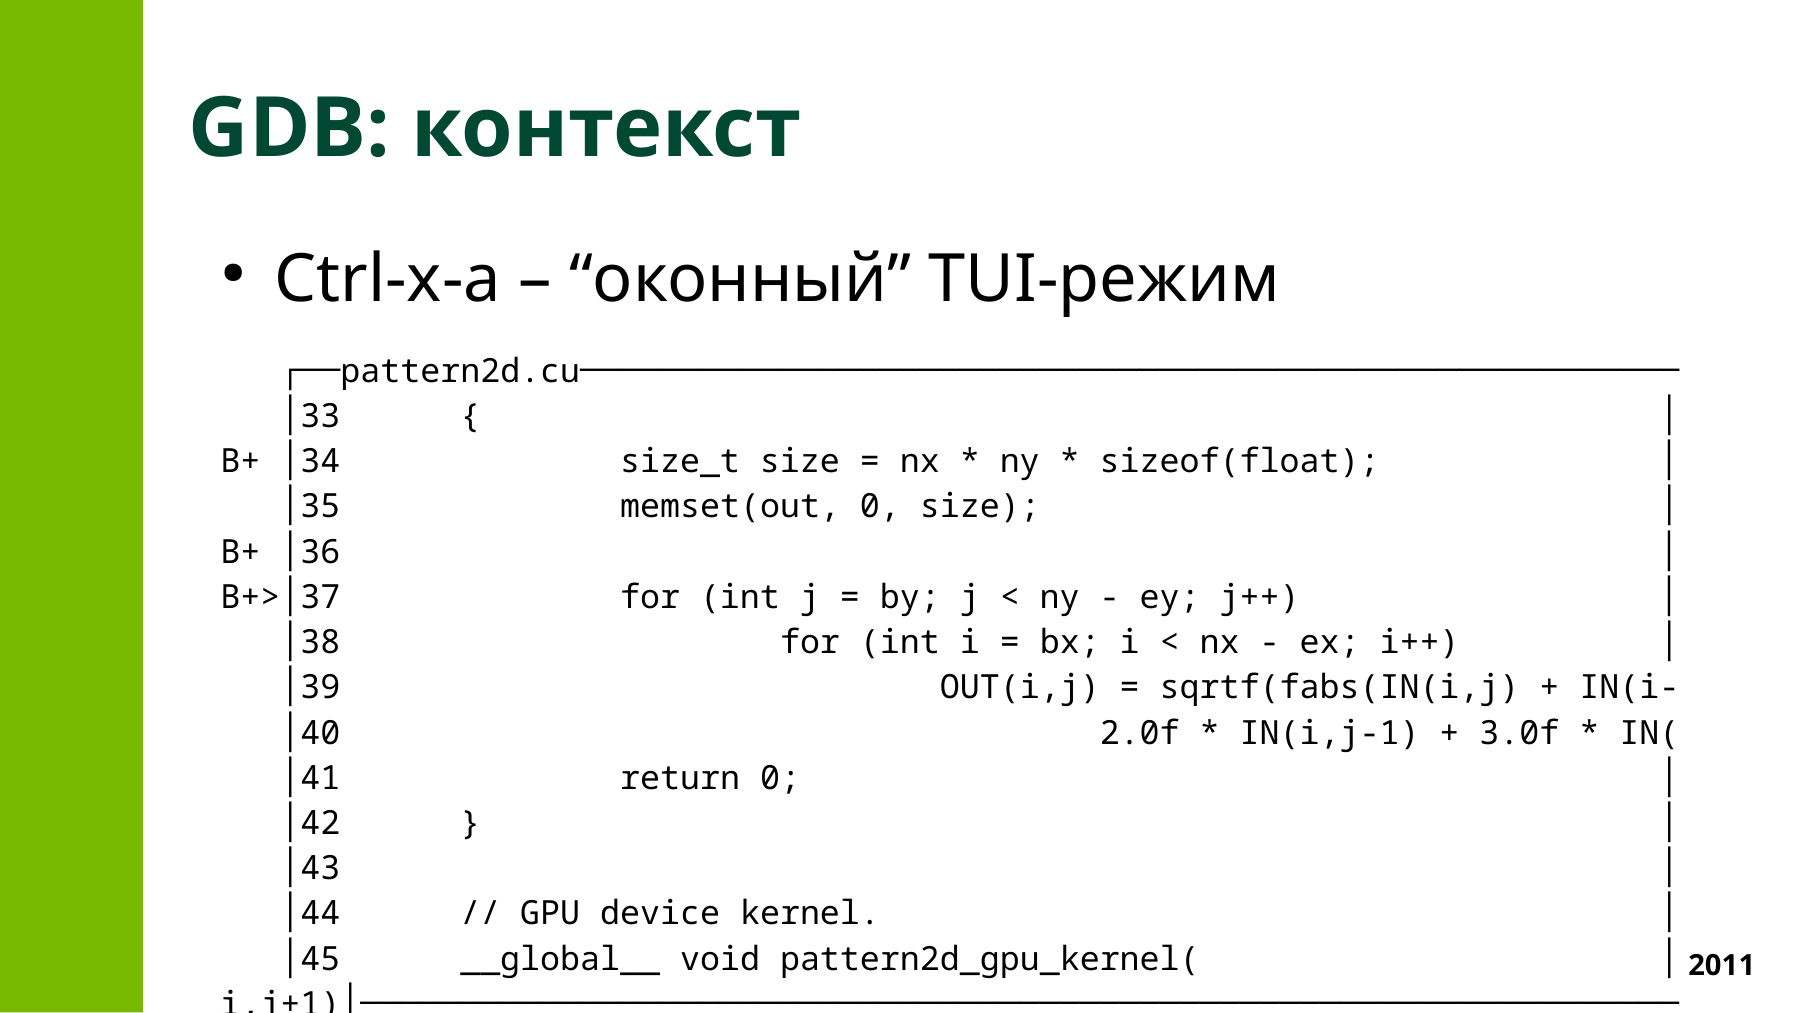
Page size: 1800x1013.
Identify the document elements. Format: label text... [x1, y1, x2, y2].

list Ctrl-x-a – “оконный” TUI-режим [188, 227, 1763, 976]
title GDB: контекст [188, 40, 1733, 211]
text_box ┌──pattern2d.cu─────────────────────────────────────────────────────── │33 { │ B+ │34 size_t size = nx * ny * sizeof(float); │ │35 memset(out, 0, size); │ B+ │36 │ B+>│37 for (int j = by; j < ny - ey; j++) │ │38 for (int i = bx; i < nx - ex; i++) │ │39 OUT(i,j) = sqrtf(fabs(IN(i,j) + IN(i- │40 2.0f * IN(i,j-1) + 3.0f * IN( │41 return 0; │ │42 } │ │43 │ │44 // GPU device kernel. │ │45 __global__ void pattern2d_gpu_kernel( │ i,j+1)│────────────────────────────────────────────────────────────────── multi-thre Thread 0x7ffff In: pattern2d_cpu Line: 37 PC: 0x (gdb) [205, 339, 1800, 1013]
